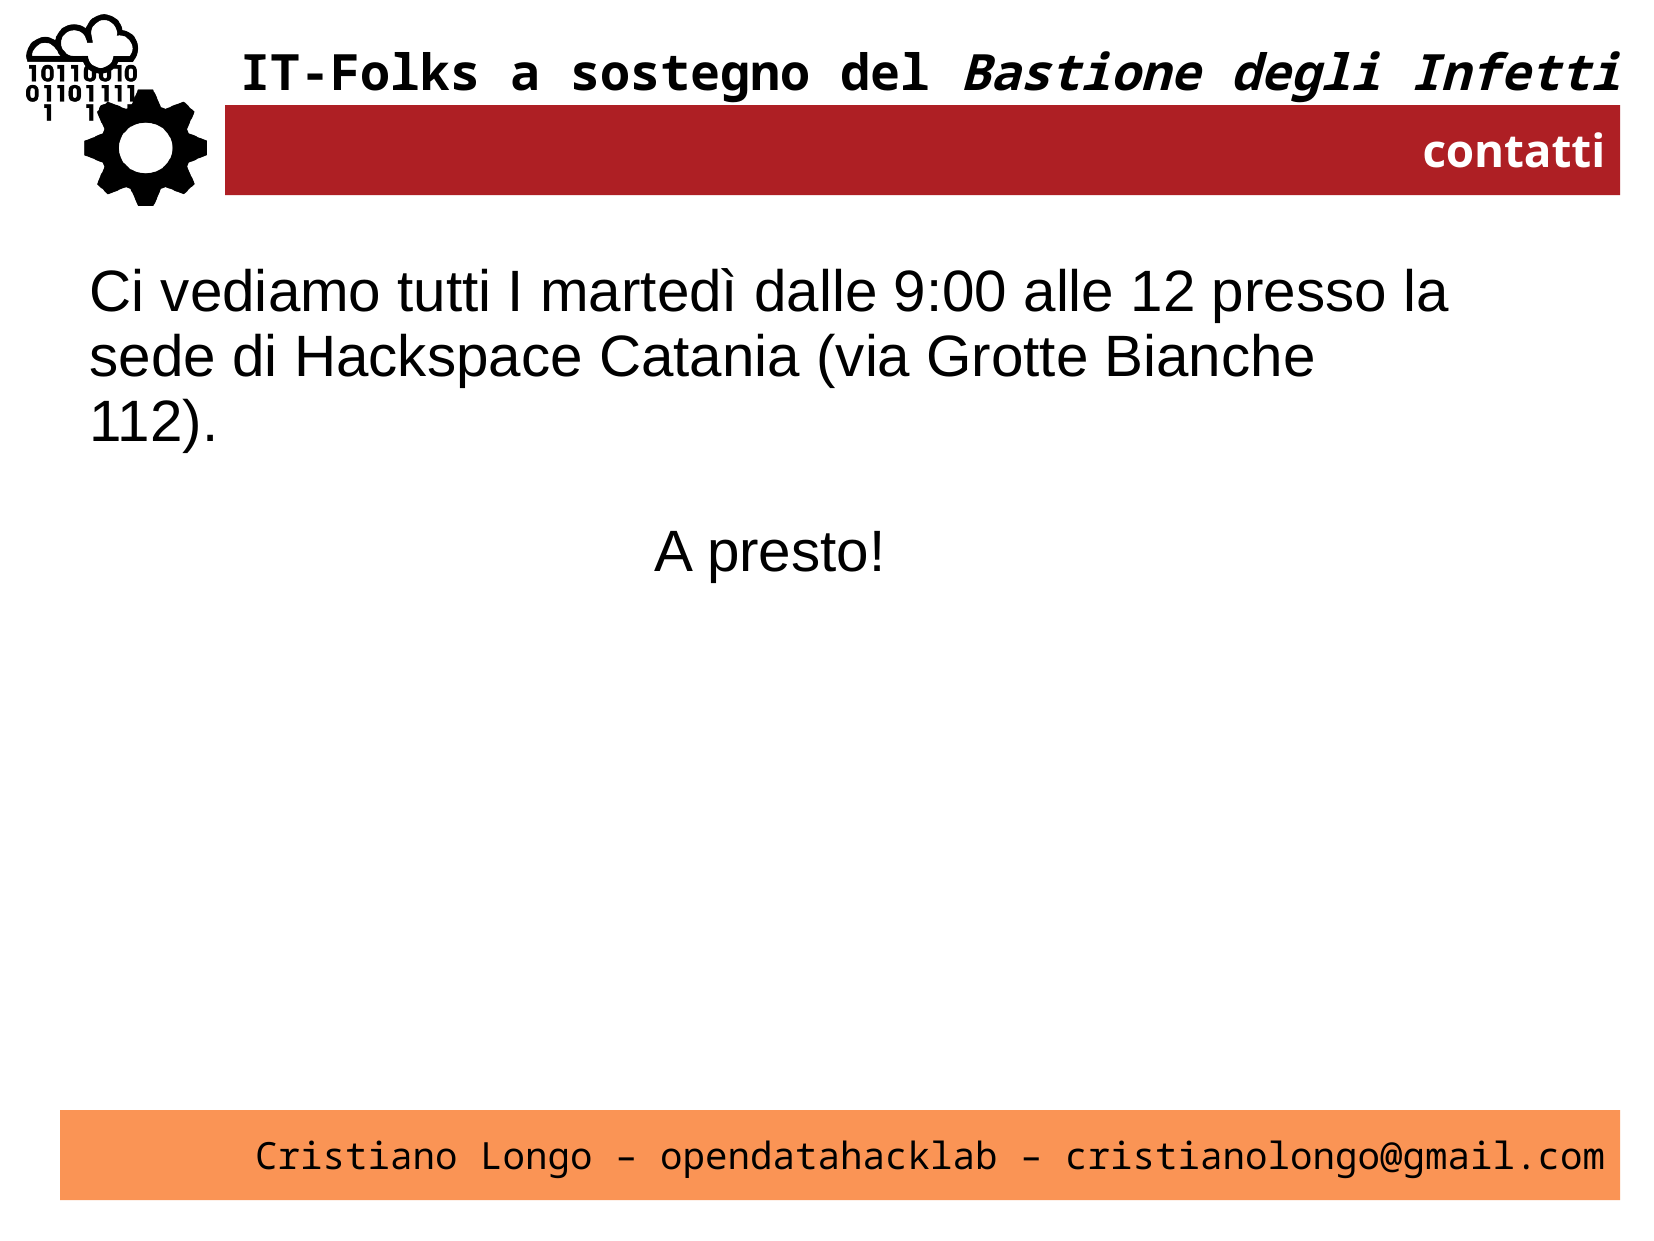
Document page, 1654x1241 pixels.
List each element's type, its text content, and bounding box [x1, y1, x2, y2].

text_box contatti [225, 105, 1621, 196]
text_box Ci vediamo tutti I martedì dalle 9:00 alle 12 presso la sede di Hackspace Catania (via Grotte Bianche 112). A presto! [75, 251, 1471, 643]
text_box Cristiano Longo – opendatahacklab – cristianolongo@gmail.com [60, 1110, 1621, 1201]
picture [26, 14, 207, 206]
text_box IT-Folks a sostegno del Bastione degli Infetti [206, 30, 1636, 212]
